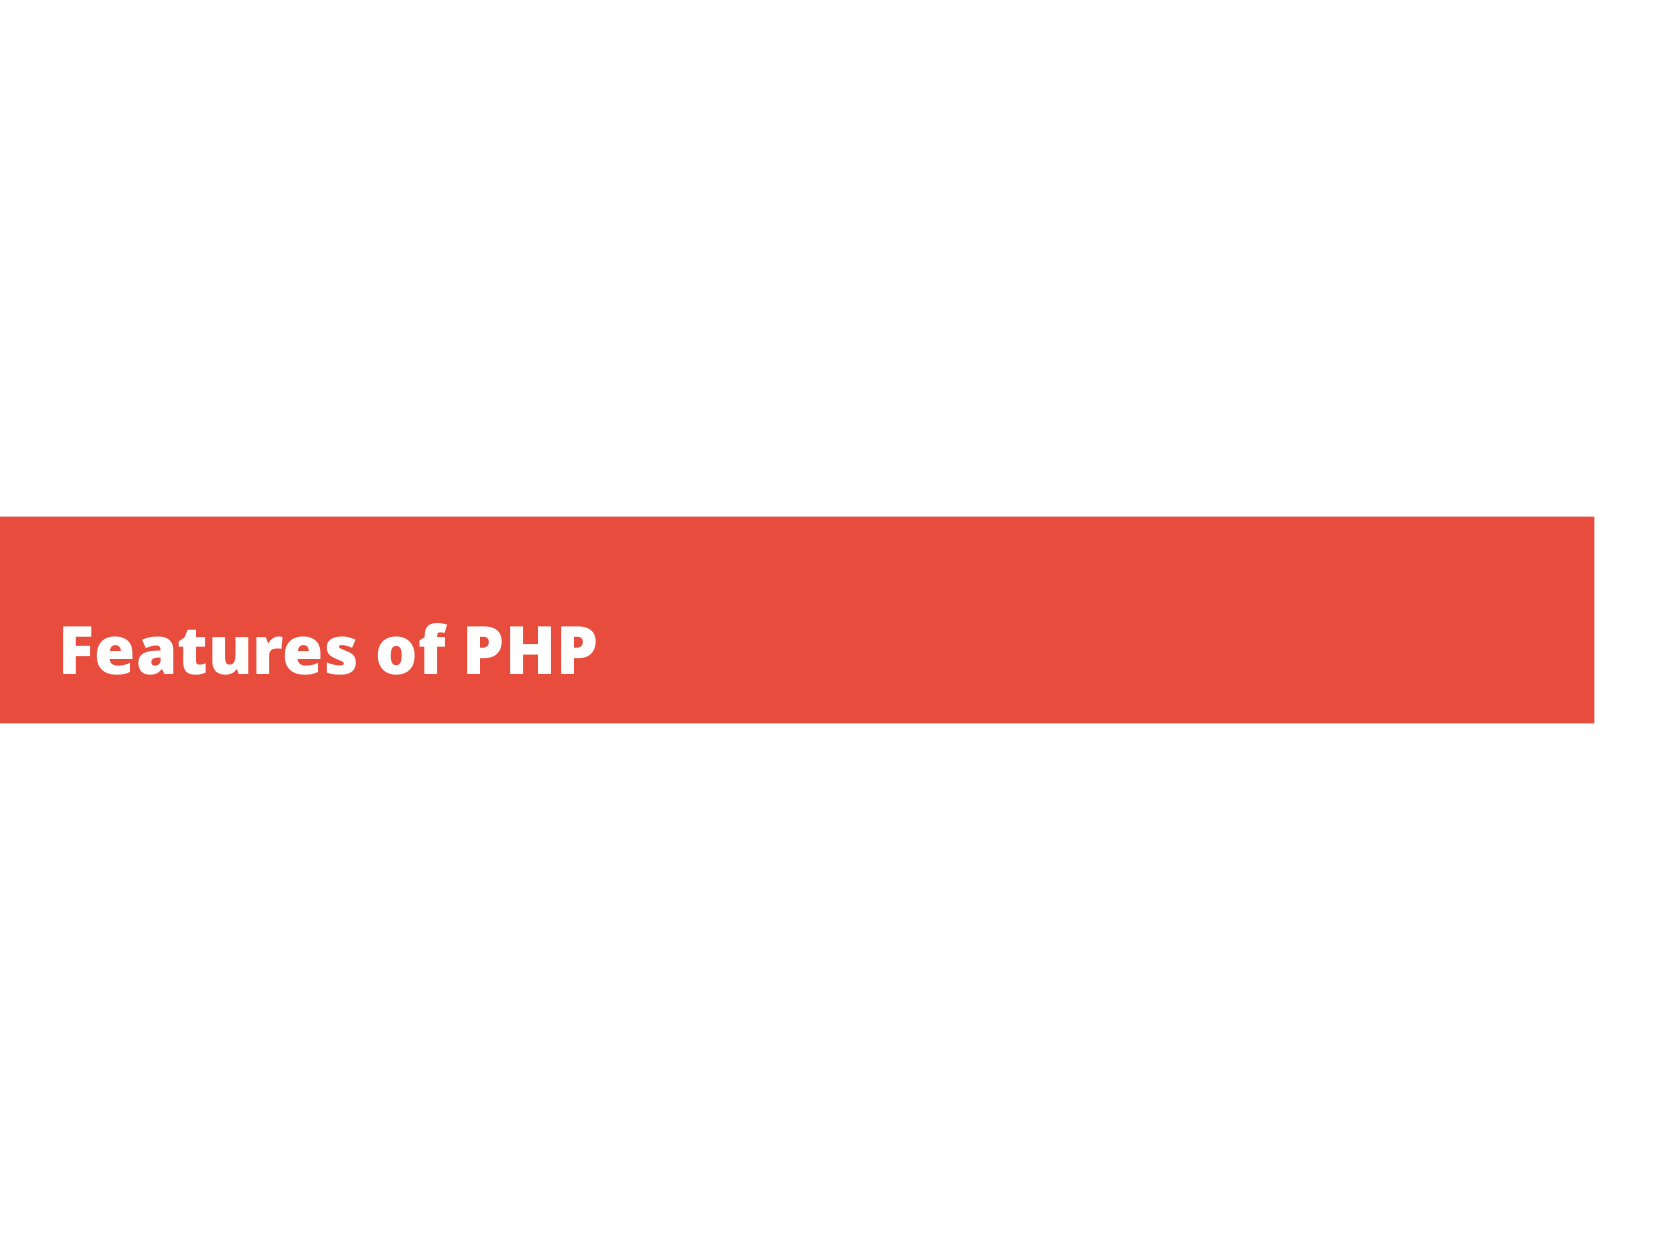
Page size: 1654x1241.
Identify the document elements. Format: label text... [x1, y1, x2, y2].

title Features of PHP [59, 546, 1595, 694]
